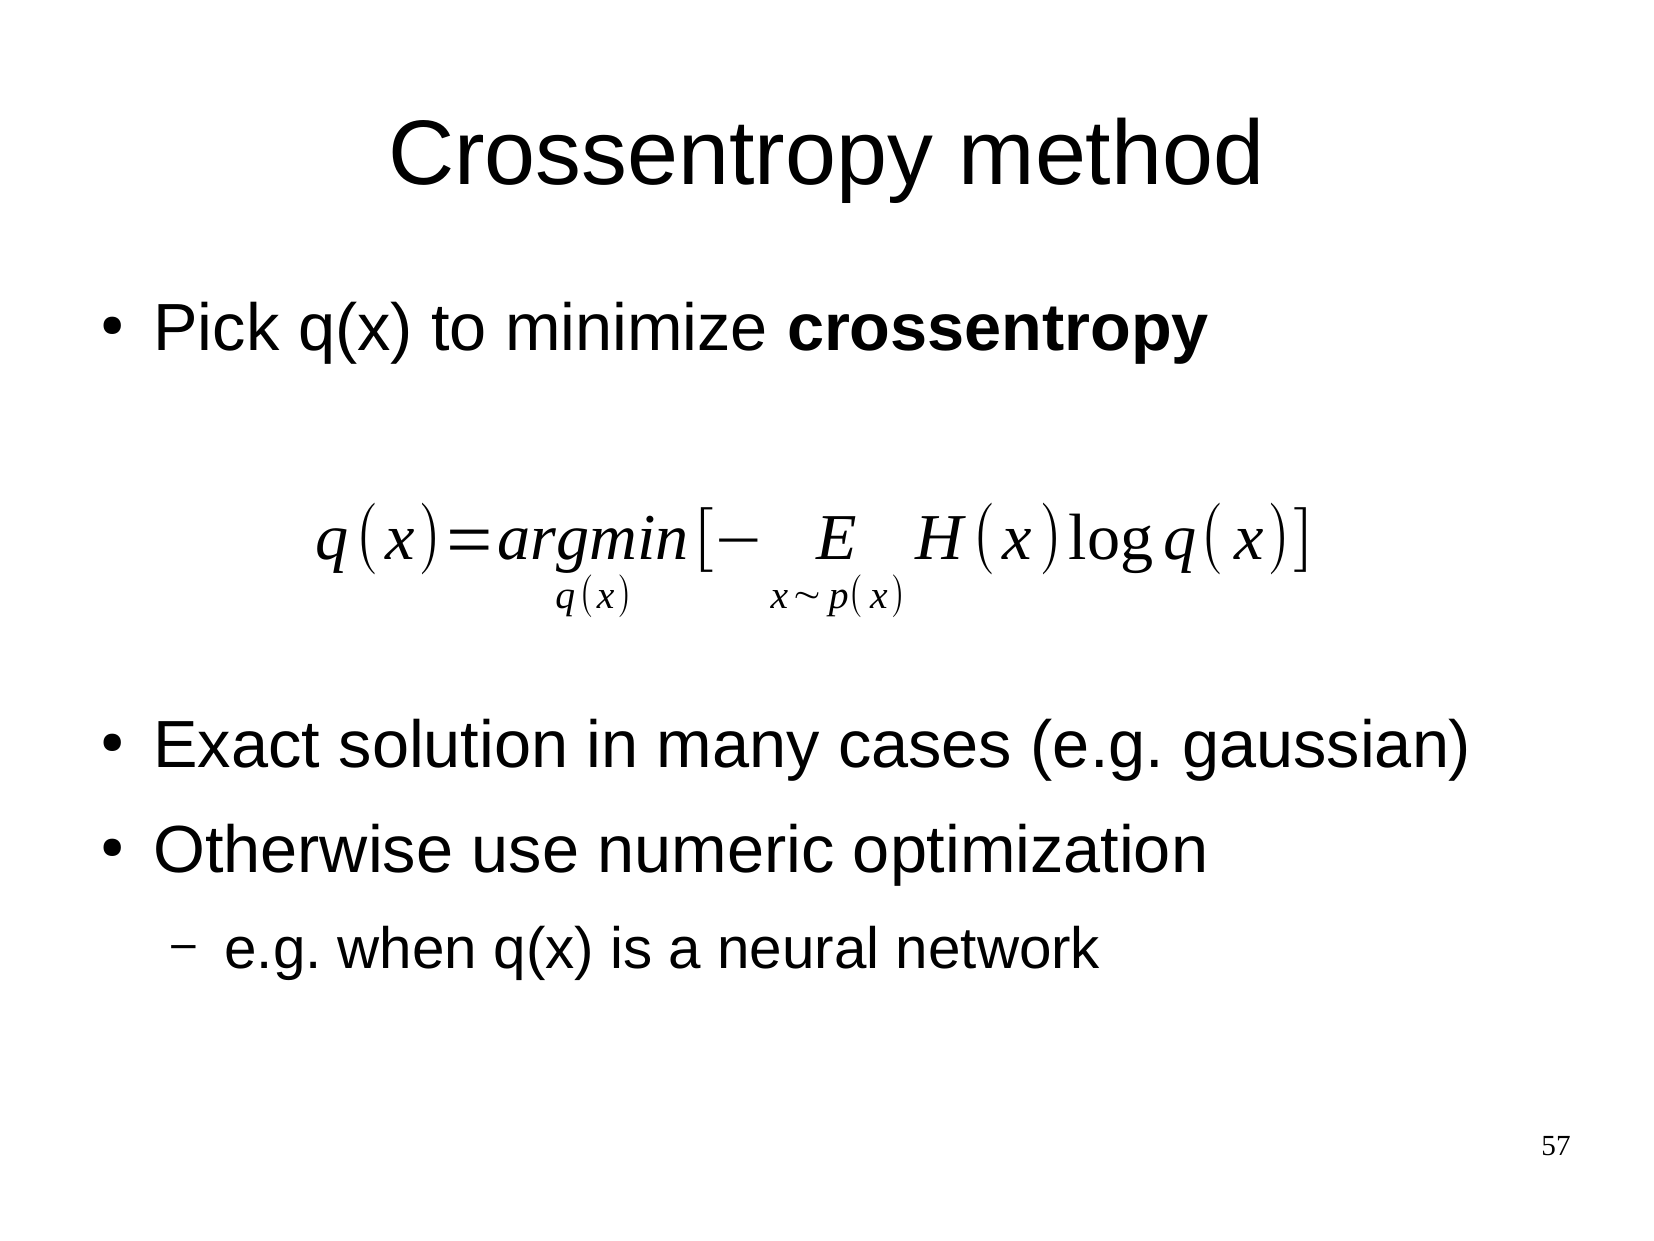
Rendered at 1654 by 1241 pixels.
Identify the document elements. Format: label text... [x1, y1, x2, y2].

title Crossentropy method [82, 49, 1571, 257]
list Pick q(x) to minimize crossentropy Exact solution in many cases (e.g. gaussian) Otherwise use numeric optimization e.g. when q(x) is a neural network [82, 290, 1571, 1241]
chart [298, 497, 1328, 620]
